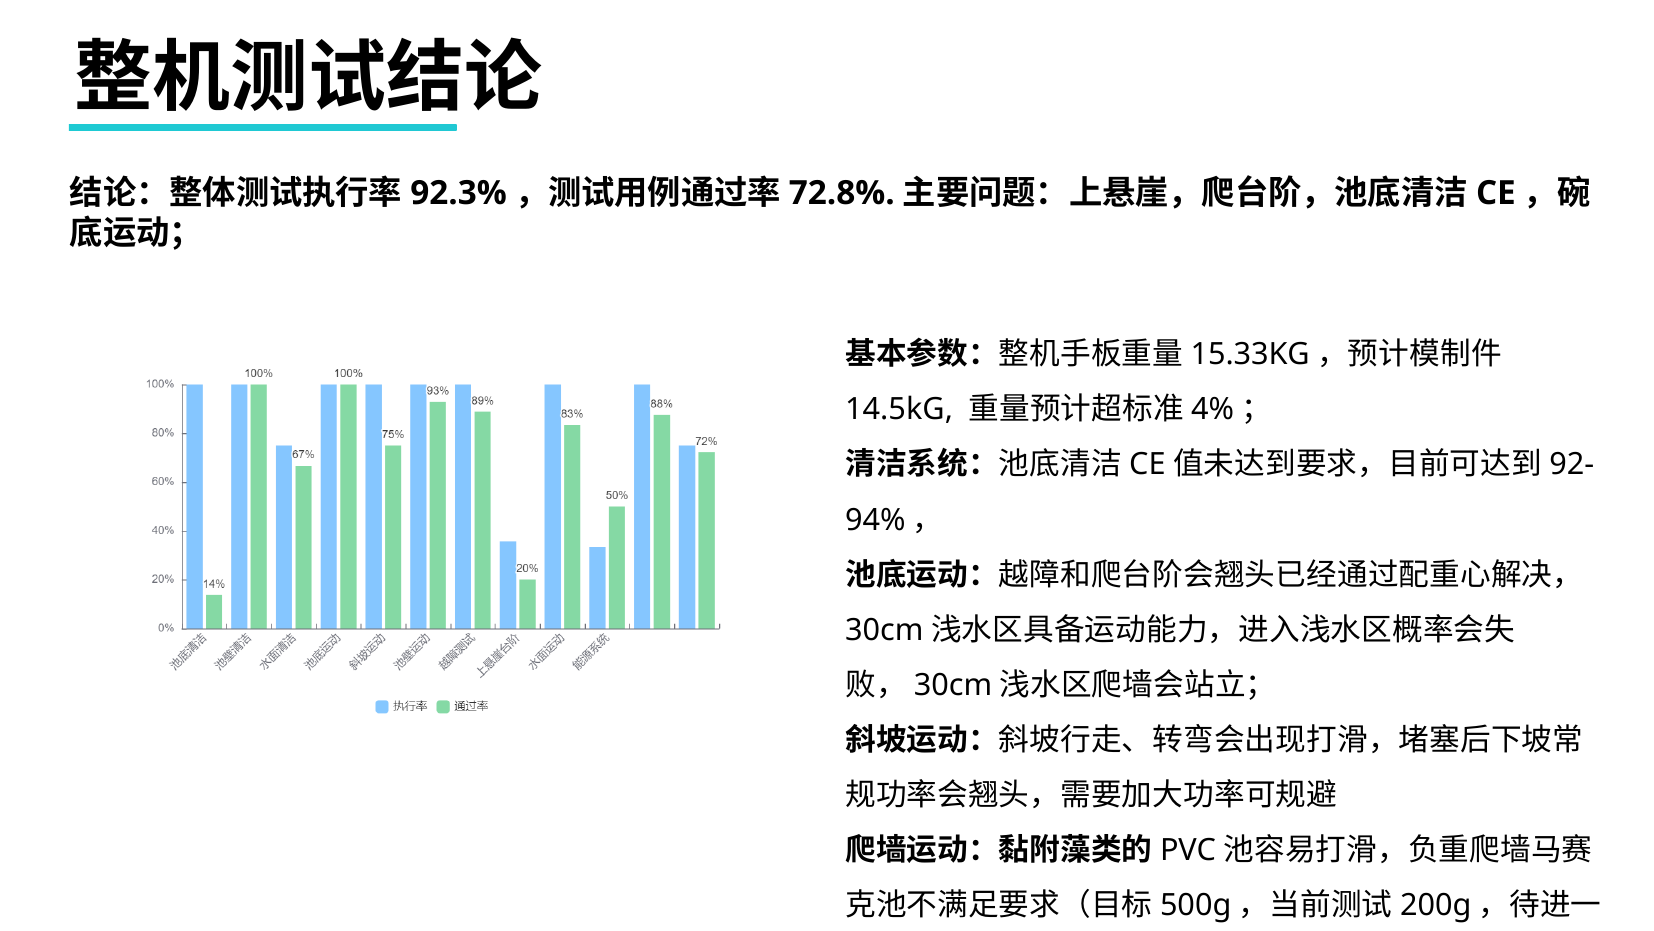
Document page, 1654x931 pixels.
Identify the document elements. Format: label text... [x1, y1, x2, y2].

text_box 基本参数：整机手板重量15.33KG，预计模制件14.5kG, 重量预计超标准4%； 清洁系统：池底清洁CE值未达到要求，目前可达到92-94%， 池底运动：越障和爬台阶会翘头已经通过配重心解决，30cm浅水区具备运动能力，进入浅水区概率会失败，30cm浅水区爬墙会站立； 斜坡运动：斜坡行走、转弯会出现打滑，堵塞后下坡常规功率会翘头，需要加大功率可规避 爬墙运动：黏附藻类的PVC池容易打滑，负重爬墙马赛克池不满足要求（目标500g，当前测试200g，待进一步摸底）、尘盒堵塞后爬墙需增加水泵功率至1500转； [830, 308, 1618, 931]
text_box 整机测试结论 [55, 31, 949, 131]
text_box [68, 124, 457, 131]
picture [116, 356, 747, 733]
text_box 结论：整体测试执行率92.3%，测试用例通过率72.8%.主要问题：上悬崖，爬台阶，池底清洁CE，碗底运动； [55, 163, 1612, 269]
